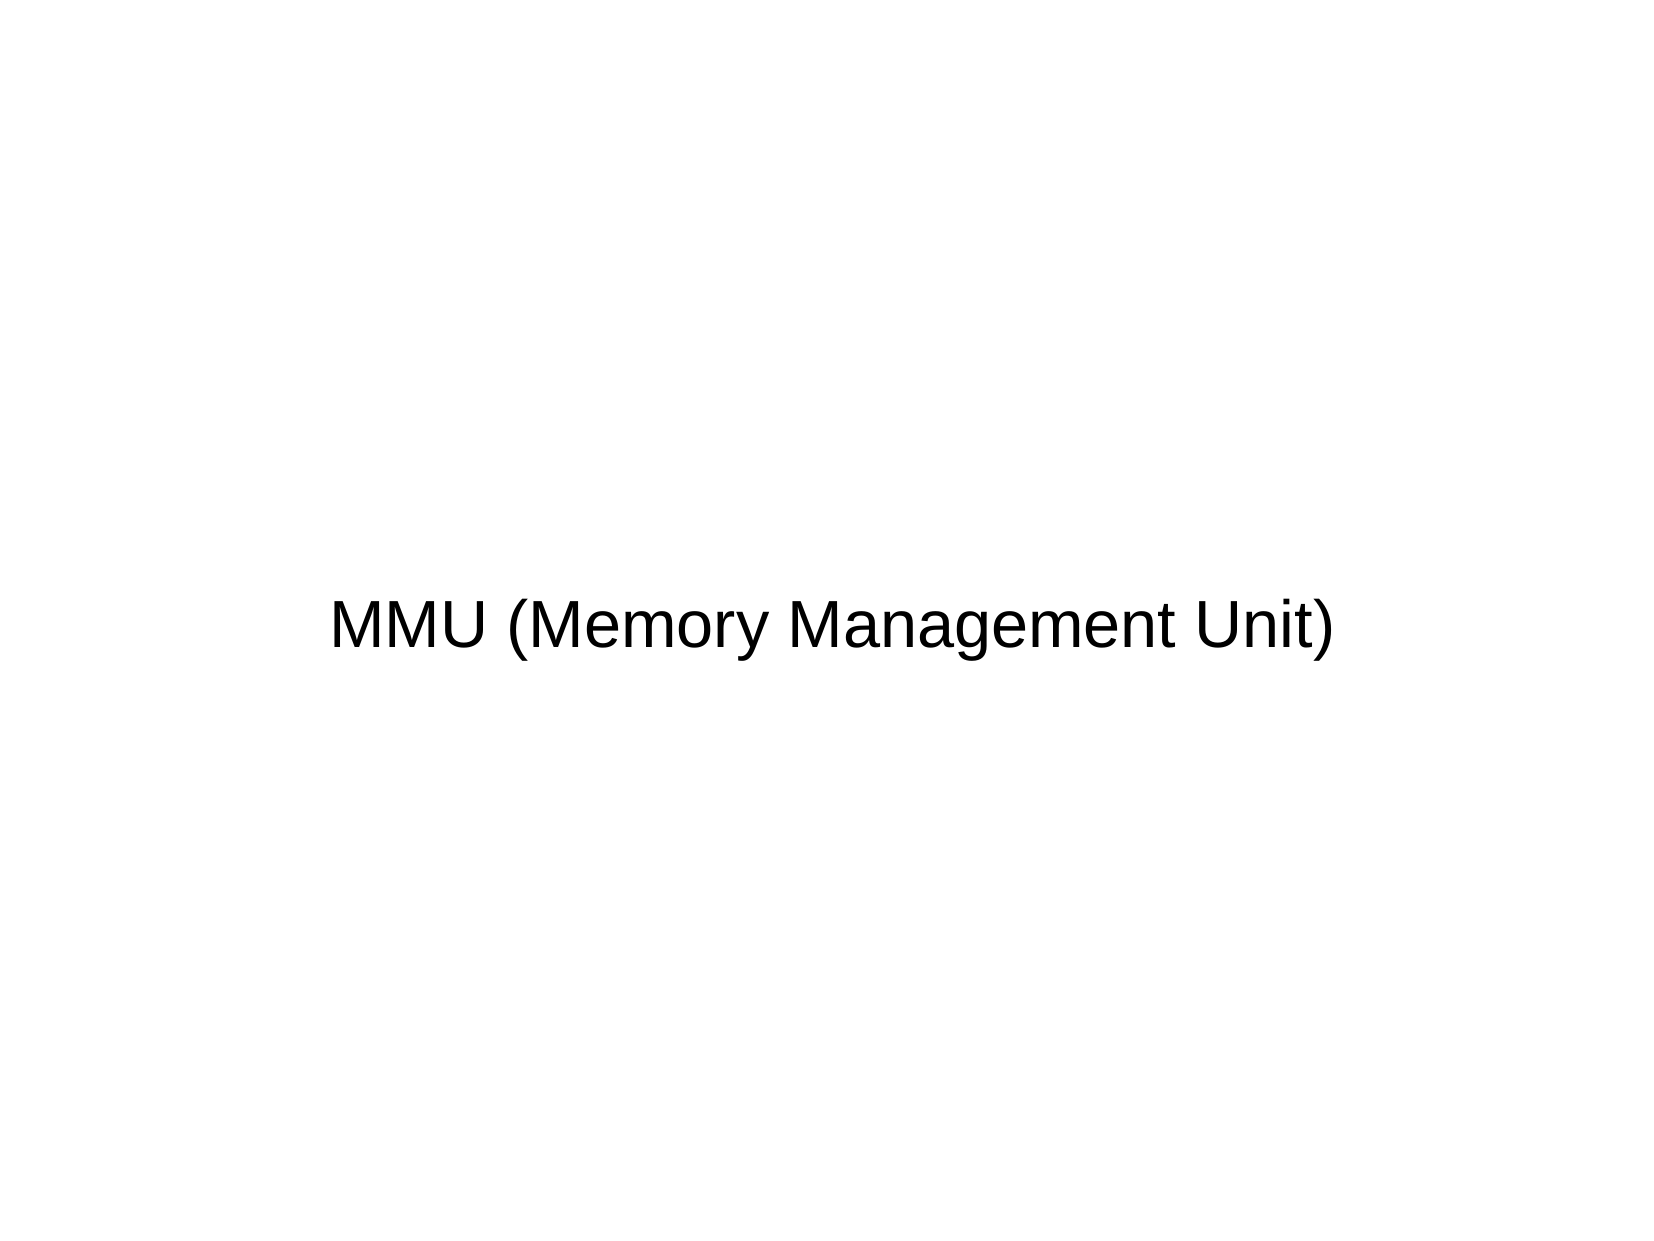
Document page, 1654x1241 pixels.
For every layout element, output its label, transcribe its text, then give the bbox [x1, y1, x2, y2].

subtitle MMU (Memory Management Unit) [88, 214, 1577, 1034]
